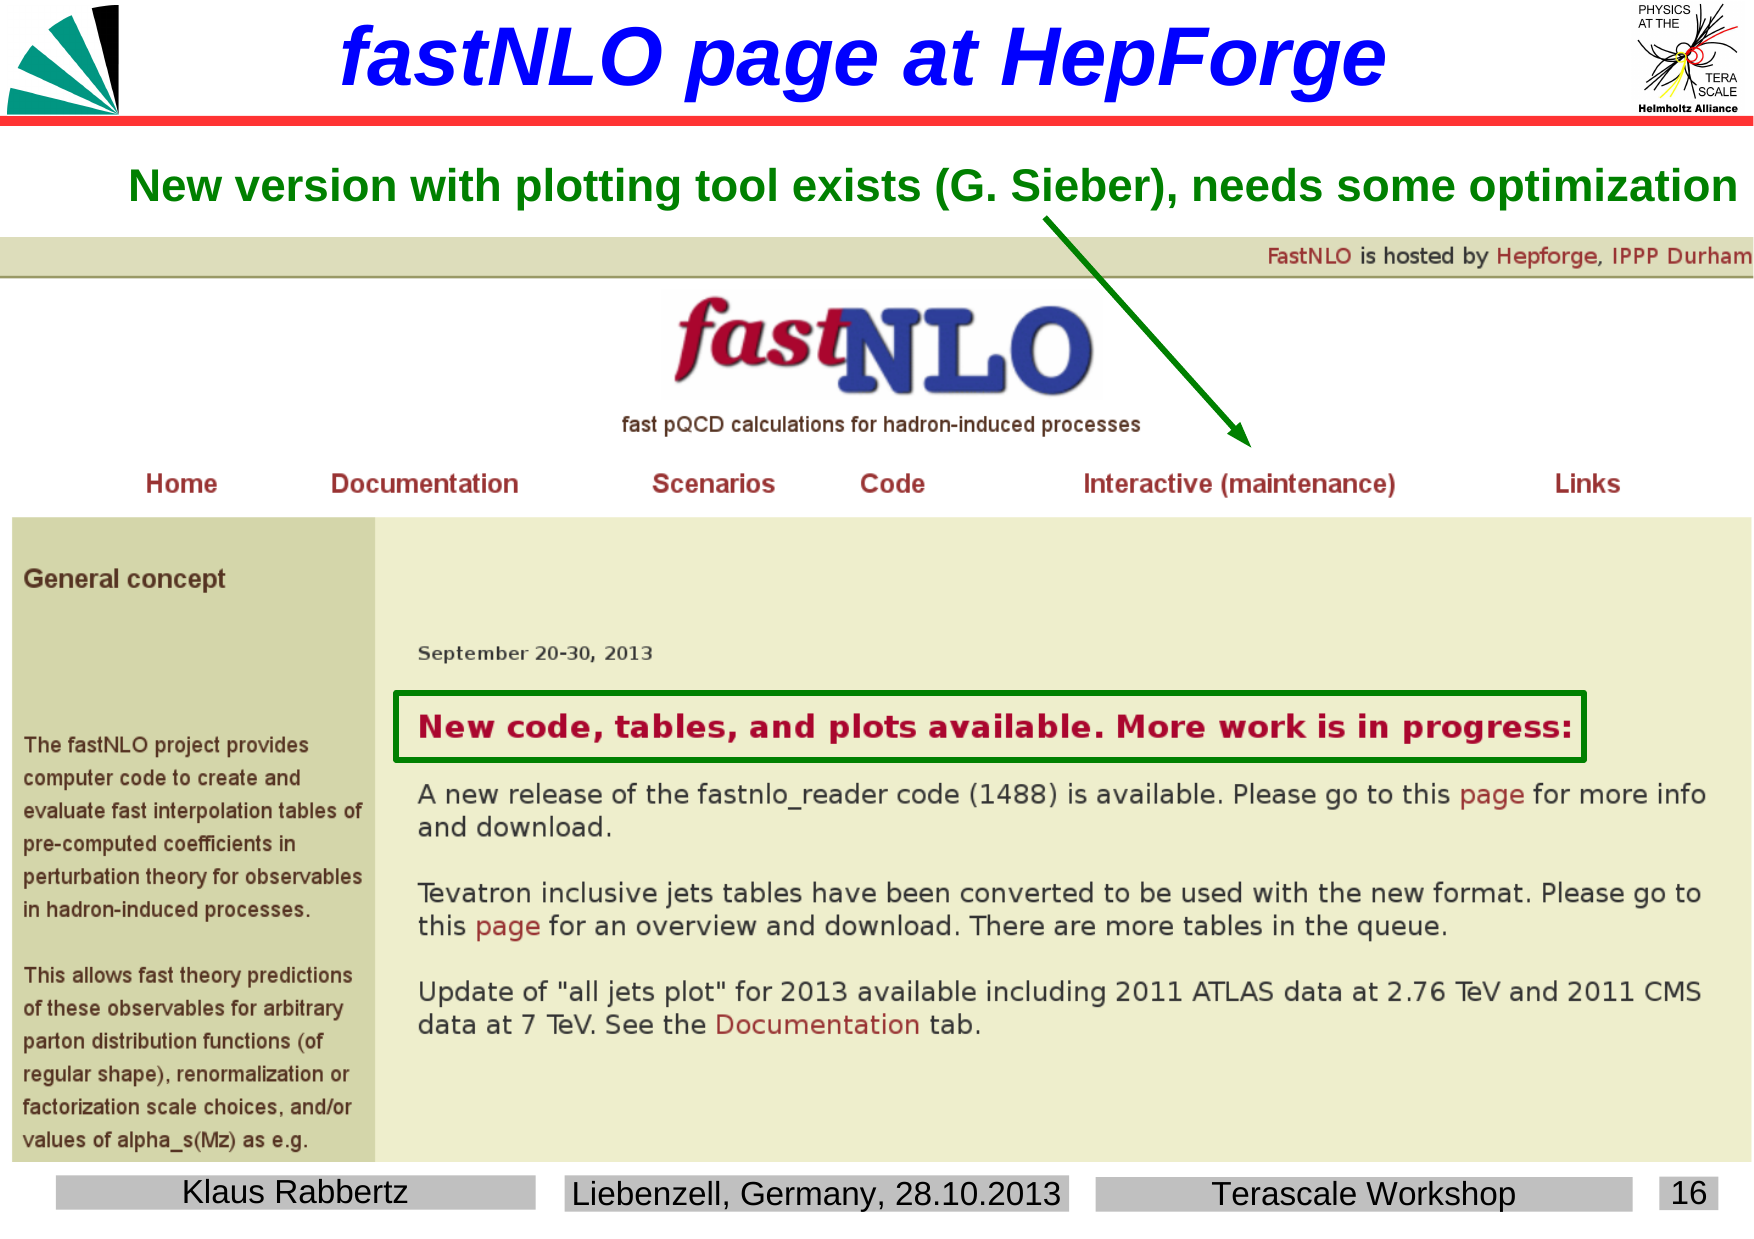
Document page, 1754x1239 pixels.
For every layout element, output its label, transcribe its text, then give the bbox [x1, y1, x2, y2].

picture [0, 237, 1754, 1163]
picture [1631, 1, 1745, 115]
picture [7, 5, 119, 116]
text_box New version with plotting tool exists (G. Sieber), needs some optimization [116, 153, 1753, 217]
title fastNLO page at HepForge [123, 0, 1606, 114]
